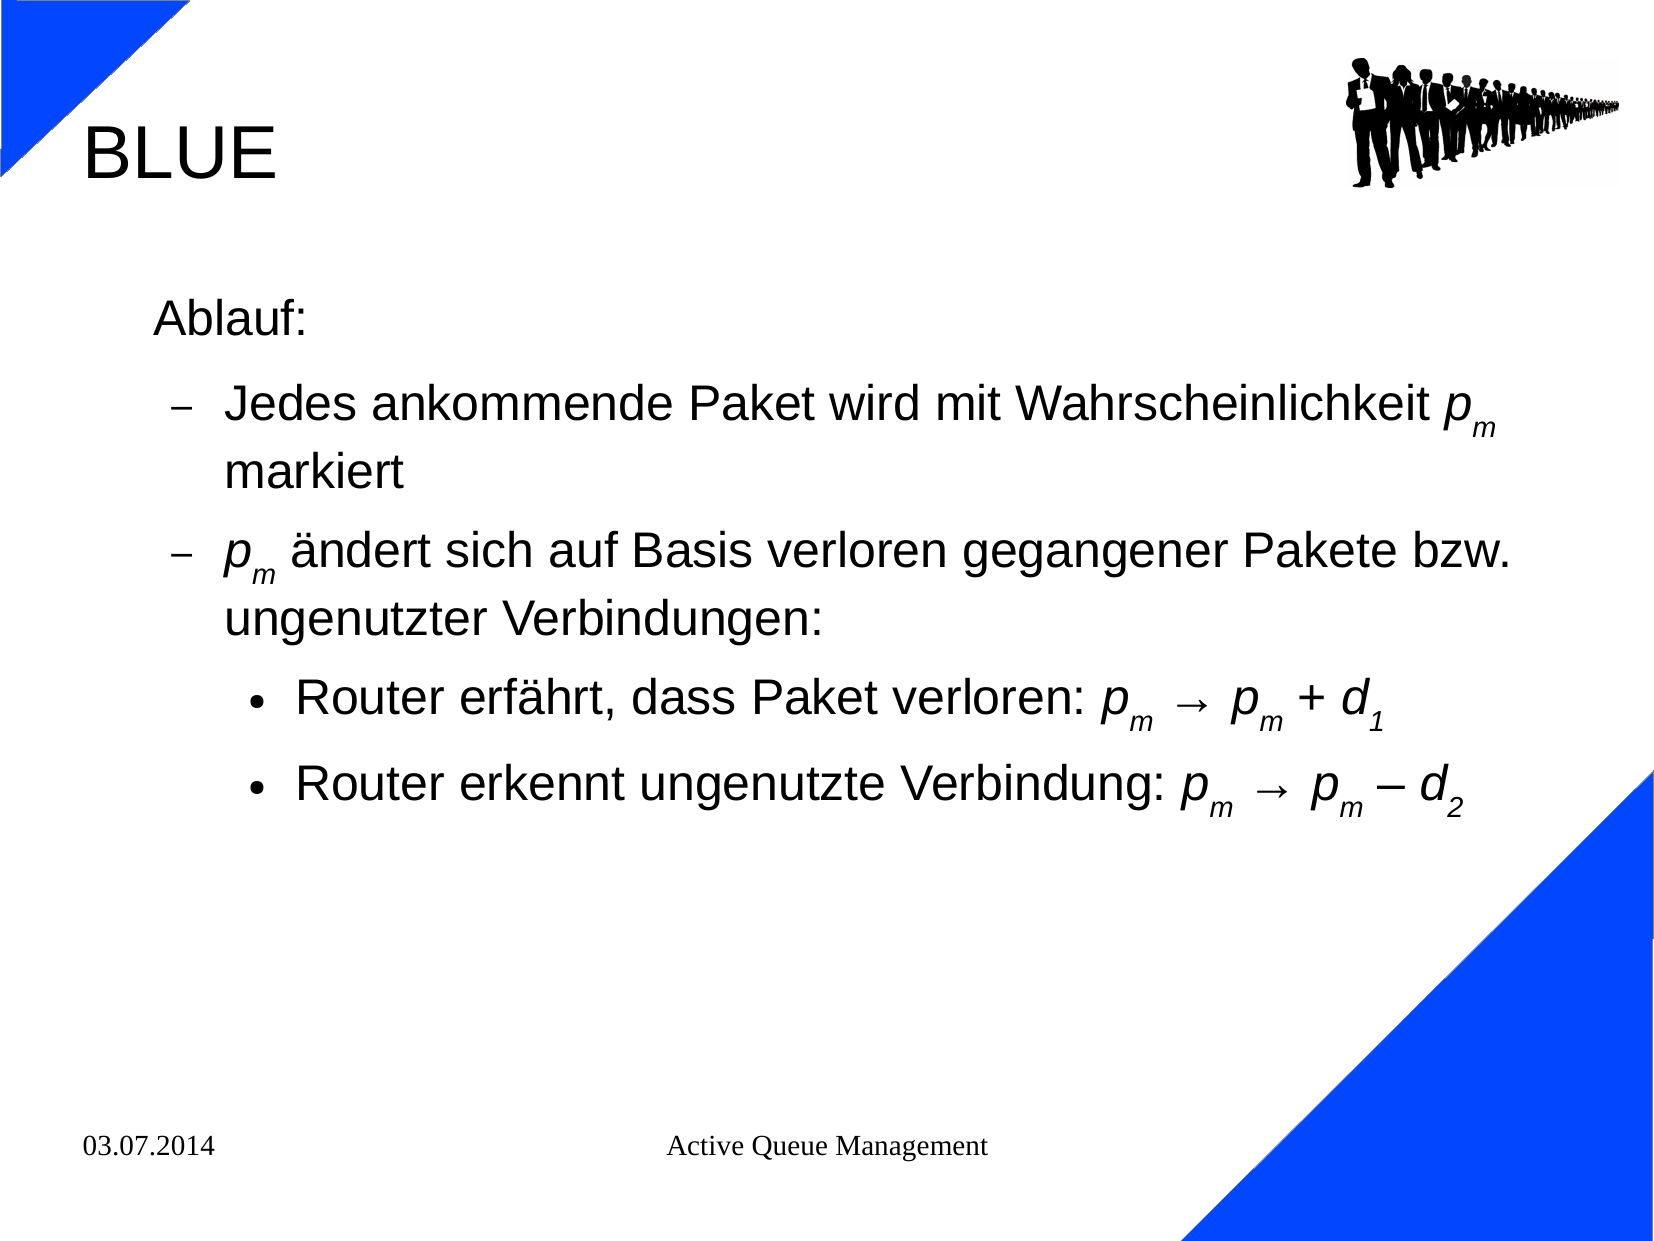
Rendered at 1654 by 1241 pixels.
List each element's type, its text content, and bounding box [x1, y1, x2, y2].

text_box [0, 0, 190, 177]
picture [1346, 58, 1619, 188]
list Ablauf: Jedes ankommende Paket wird mit Wahrscheinlichkeit pm markiert pm ändert sich auf Basis verloren gegangener Pakete bzw. ungenutzter Verbindungen: Router erfährt, dass Paket verloren: pm → pm + d1 Router erkennt ungenutzte Verbindung: pm → pm – d2 [82, 290, 1571, 1109]
title BLUE [82, 49, 1571, 257]
text_box [1180, 770, 1654, 1241]
